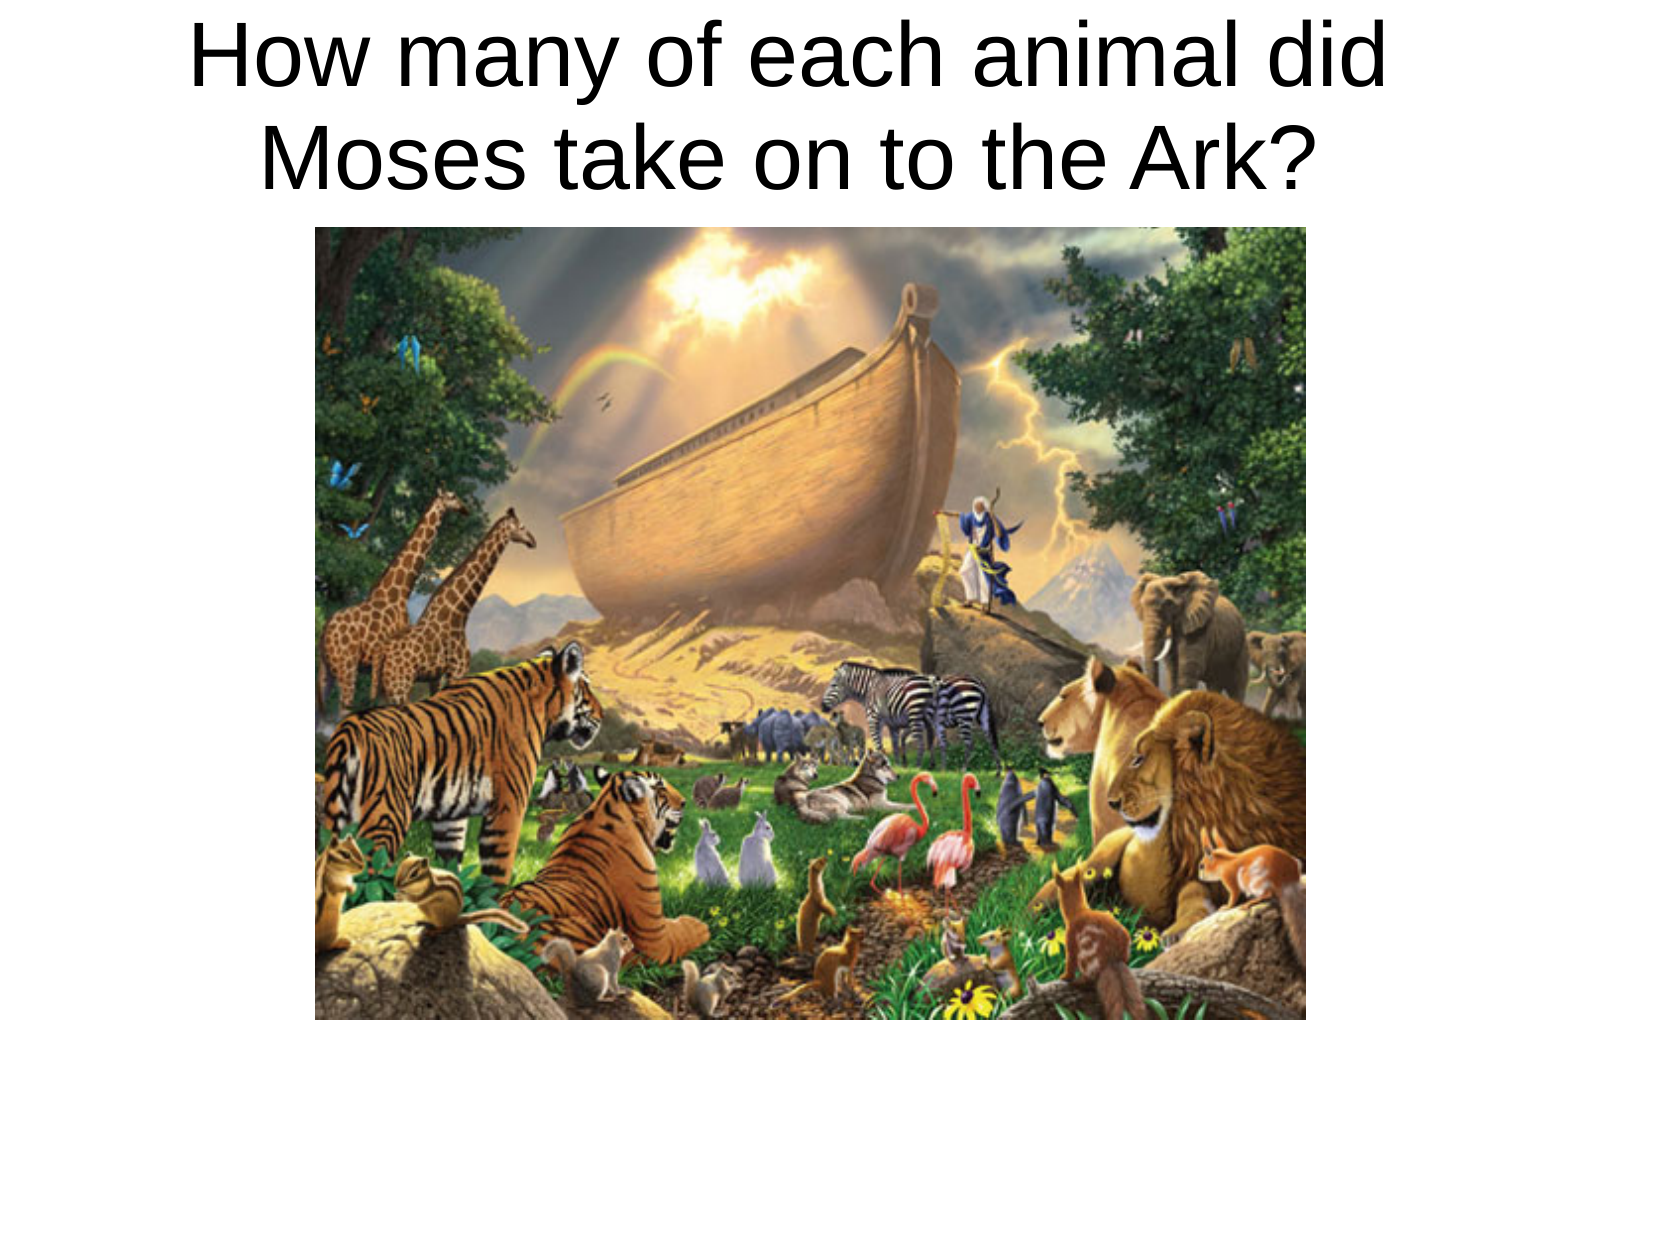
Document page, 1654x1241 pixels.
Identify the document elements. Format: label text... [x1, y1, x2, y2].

title How many of each animal did Moses take on to the Ark? [45, 2, 1534, 211]
picture [315, 227, 1306, 1021]
